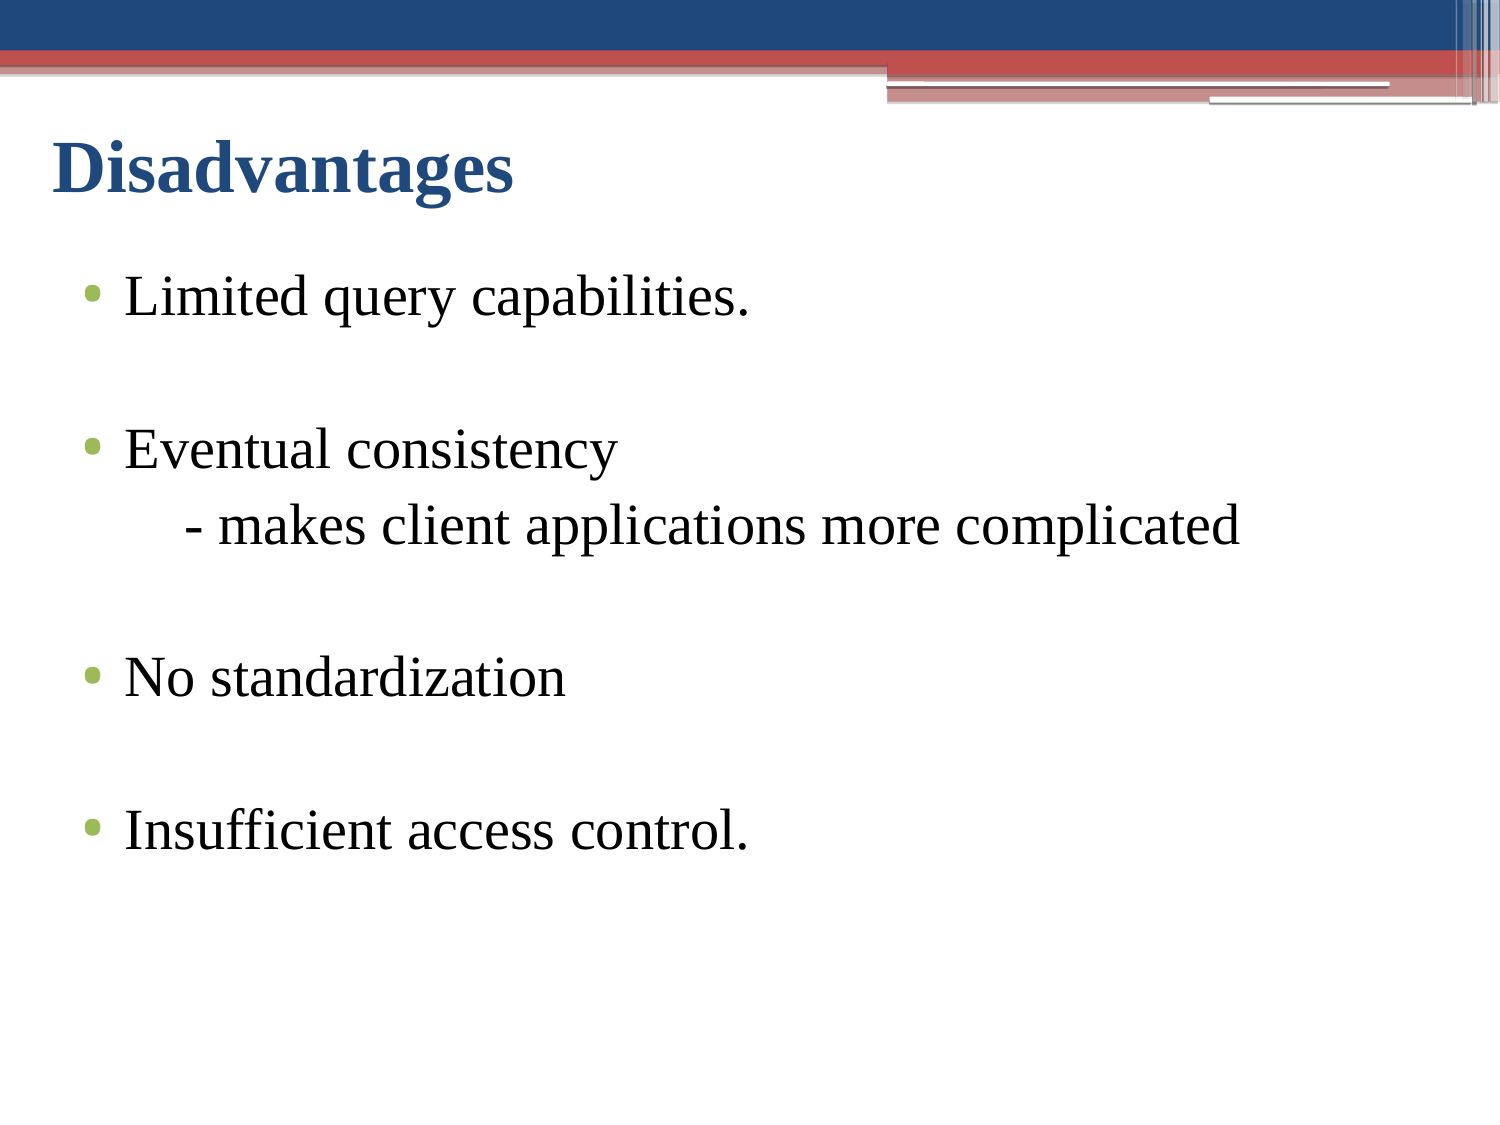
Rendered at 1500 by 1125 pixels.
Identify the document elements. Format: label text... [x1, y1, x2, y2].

list Limited query capabilities. Eventual consistency - makes client applications more complicated No standardization Insufficient access control. [50, 249, 1425, 1079]
title Disadvantages [37, 75, 1450, 250]
